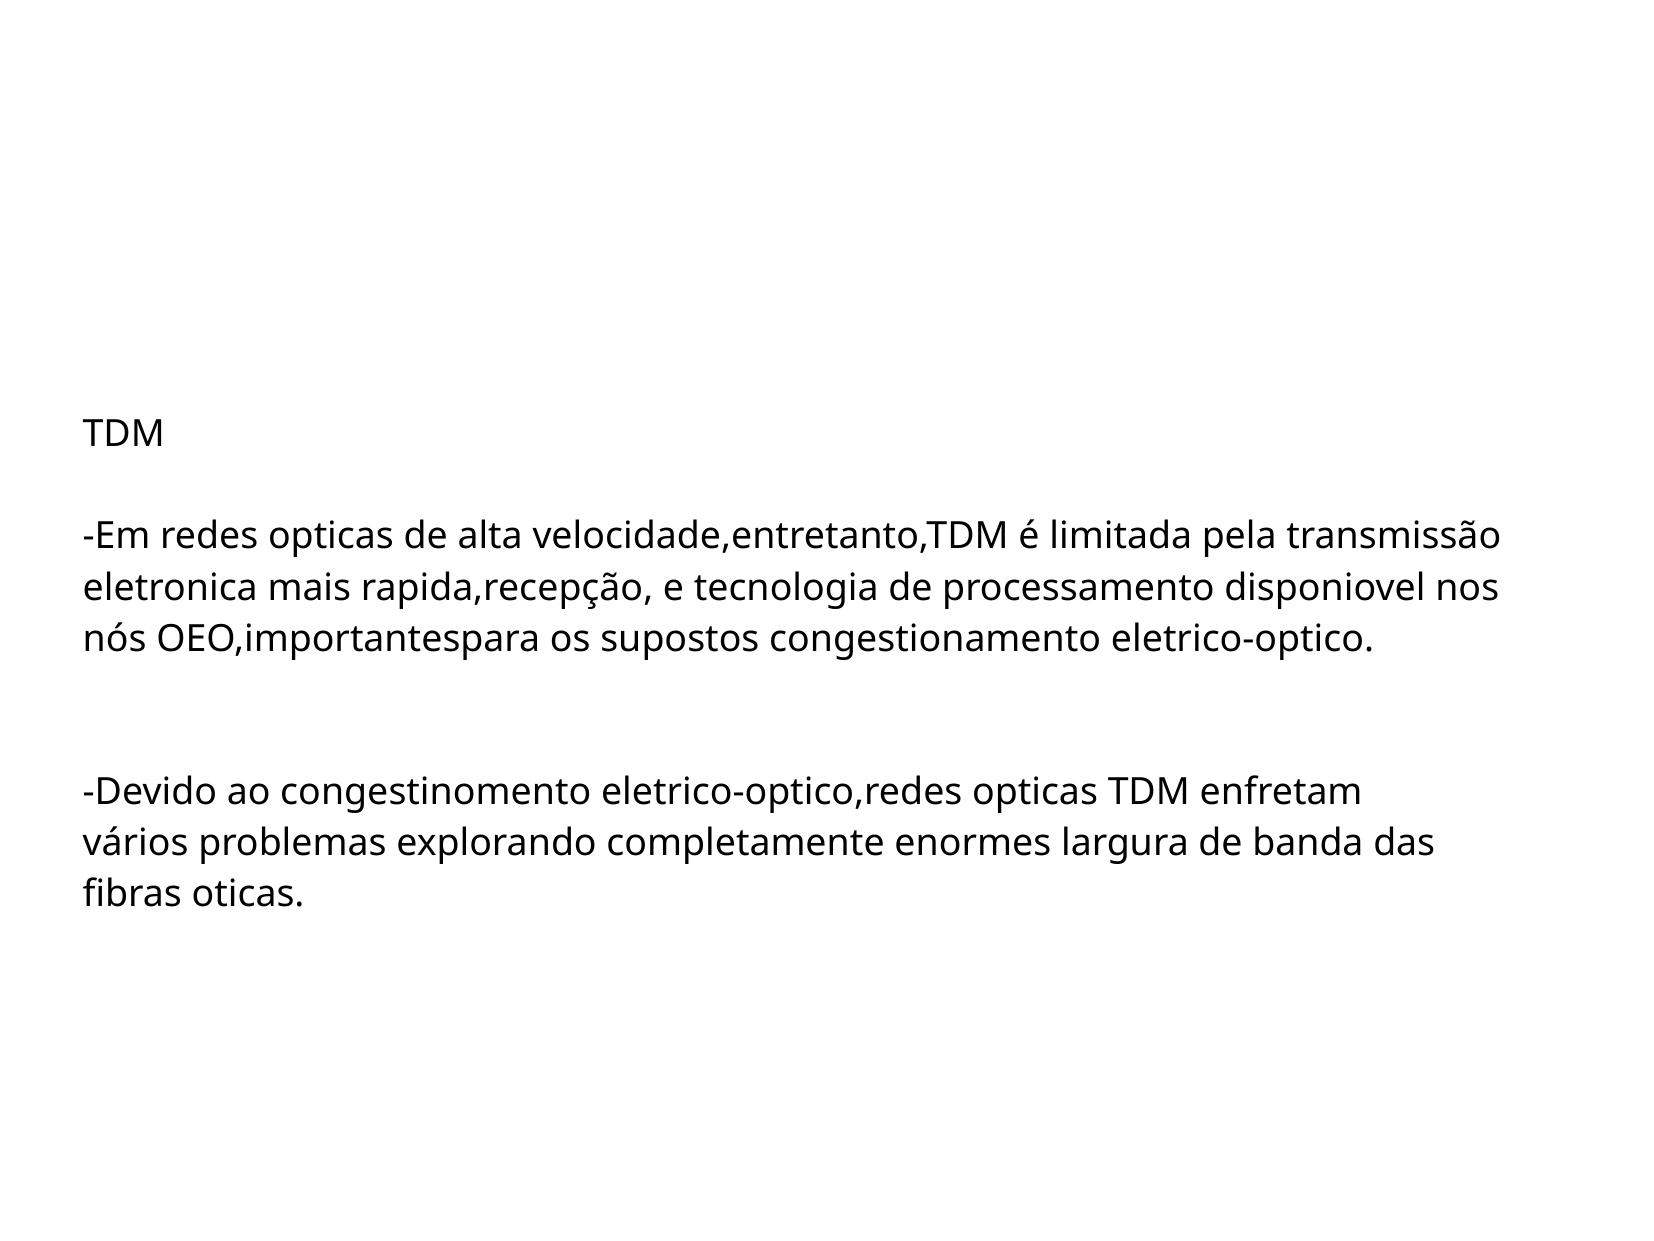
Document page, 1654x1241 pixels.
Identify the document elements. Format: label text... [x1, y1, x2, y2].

subtitle TDM -Em redes opticas de alta velocidade,entretanto,TDM é limitada pela transmissão eletronica mais rapida,recepção, e tecnologia de processamento disponiovel nos nós OEO,importantespara os supostos congestionamento eletrico-optico. -Devido ao congestinomento eletrico-optico,redes opticas TDM enfretam vários problemas explorando completamente enormes largura de banda das fibras oticas. [82, 297, 1571, 1102]
